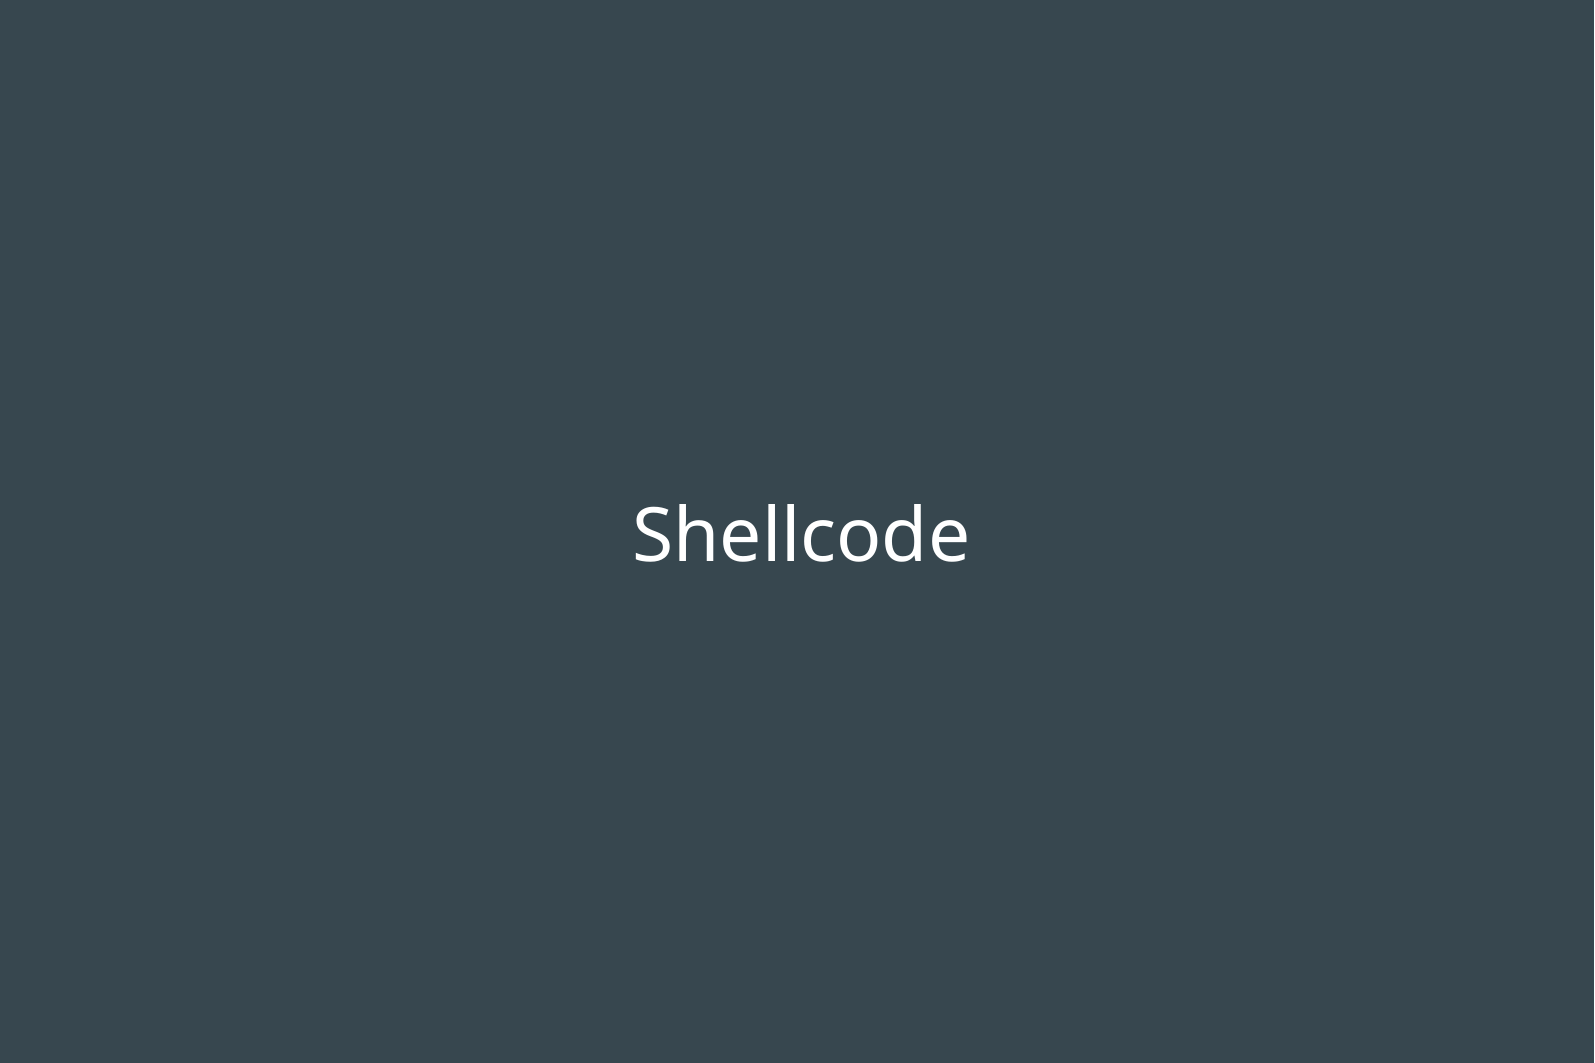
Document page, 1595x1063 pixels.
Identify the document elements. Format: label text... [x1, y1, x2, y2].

title Shellcode [116, 442, 1487, 621]
